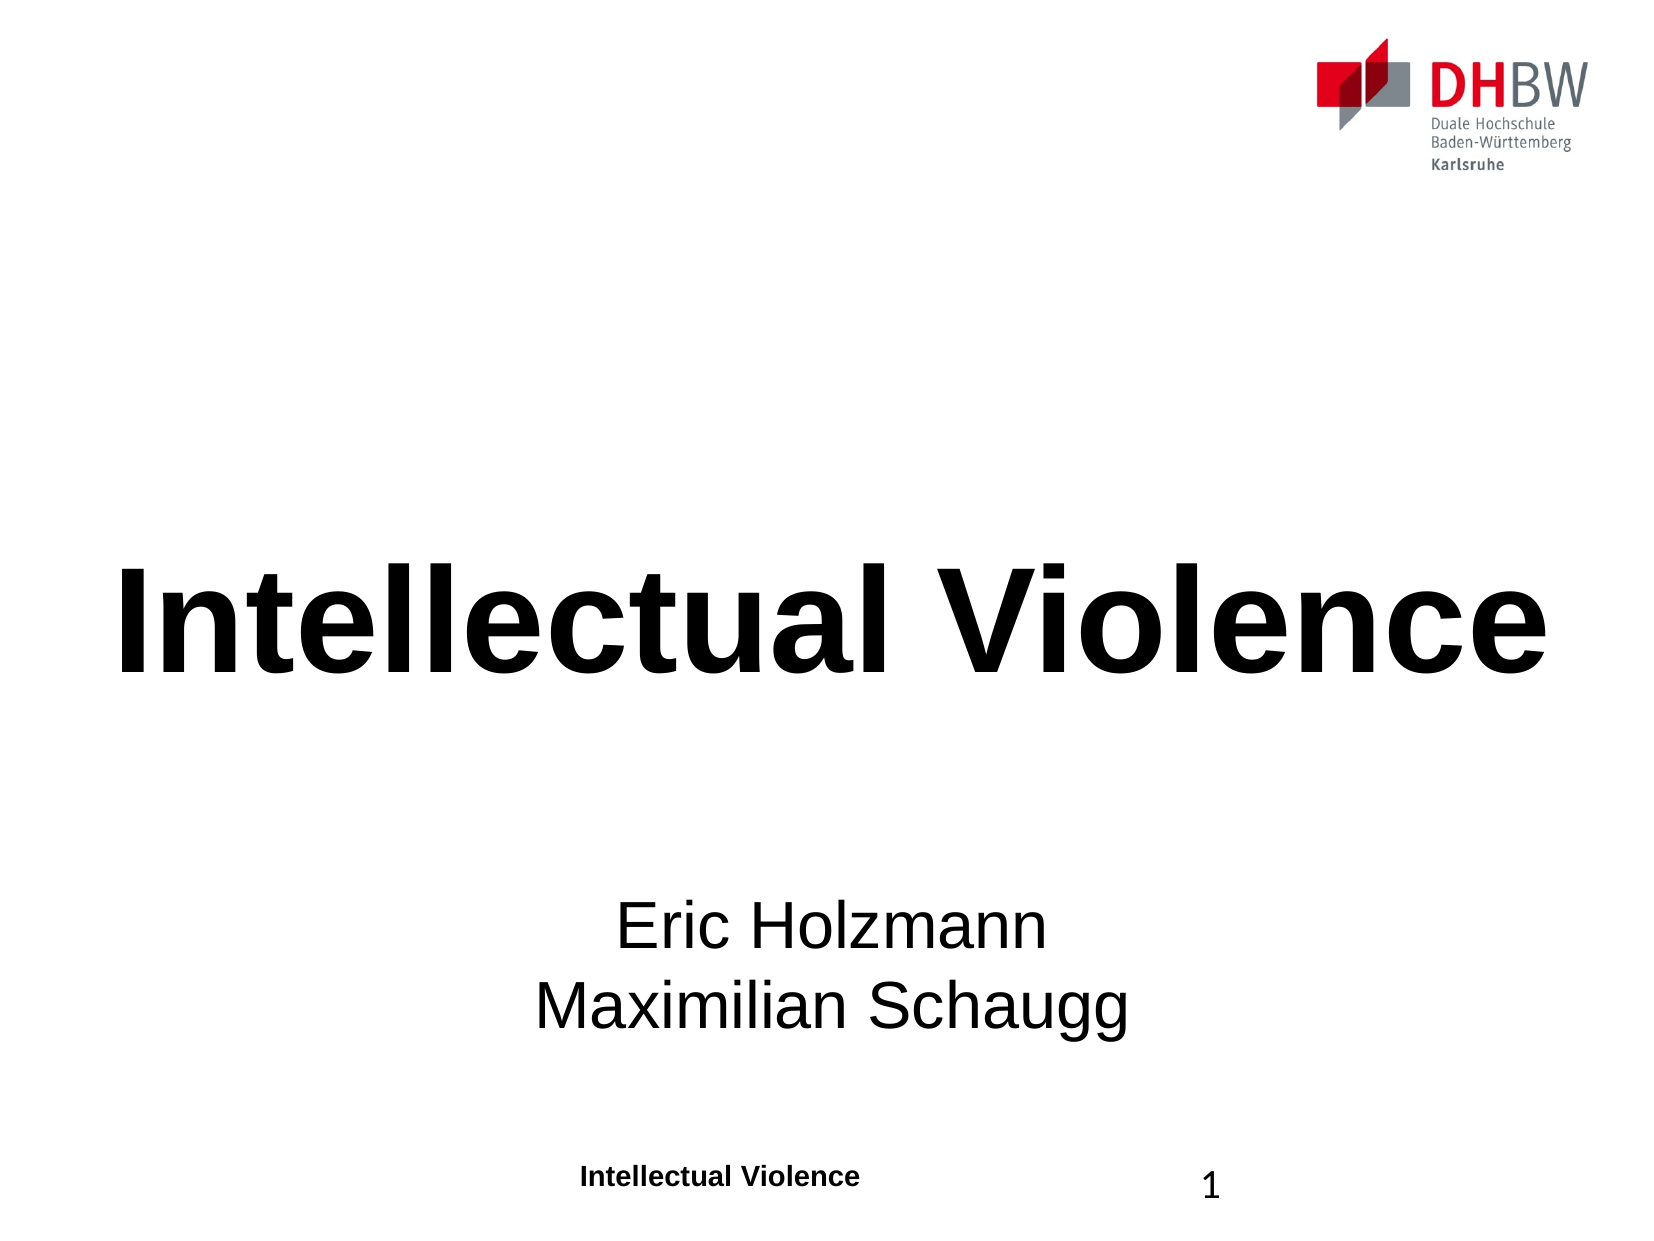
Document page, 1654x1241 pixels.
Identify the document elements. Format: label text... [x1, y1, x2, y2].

footer Intellectual Violence [564, 1149, 1089, 1216]
slide_number <Nummer> [1185, 1149, 1571, 1216]
title Intellectual Violence Eric Holzmann Maximilian Schaugg [88, 514, 1577, 722]
picture [1307, 34, 1596, 174]
